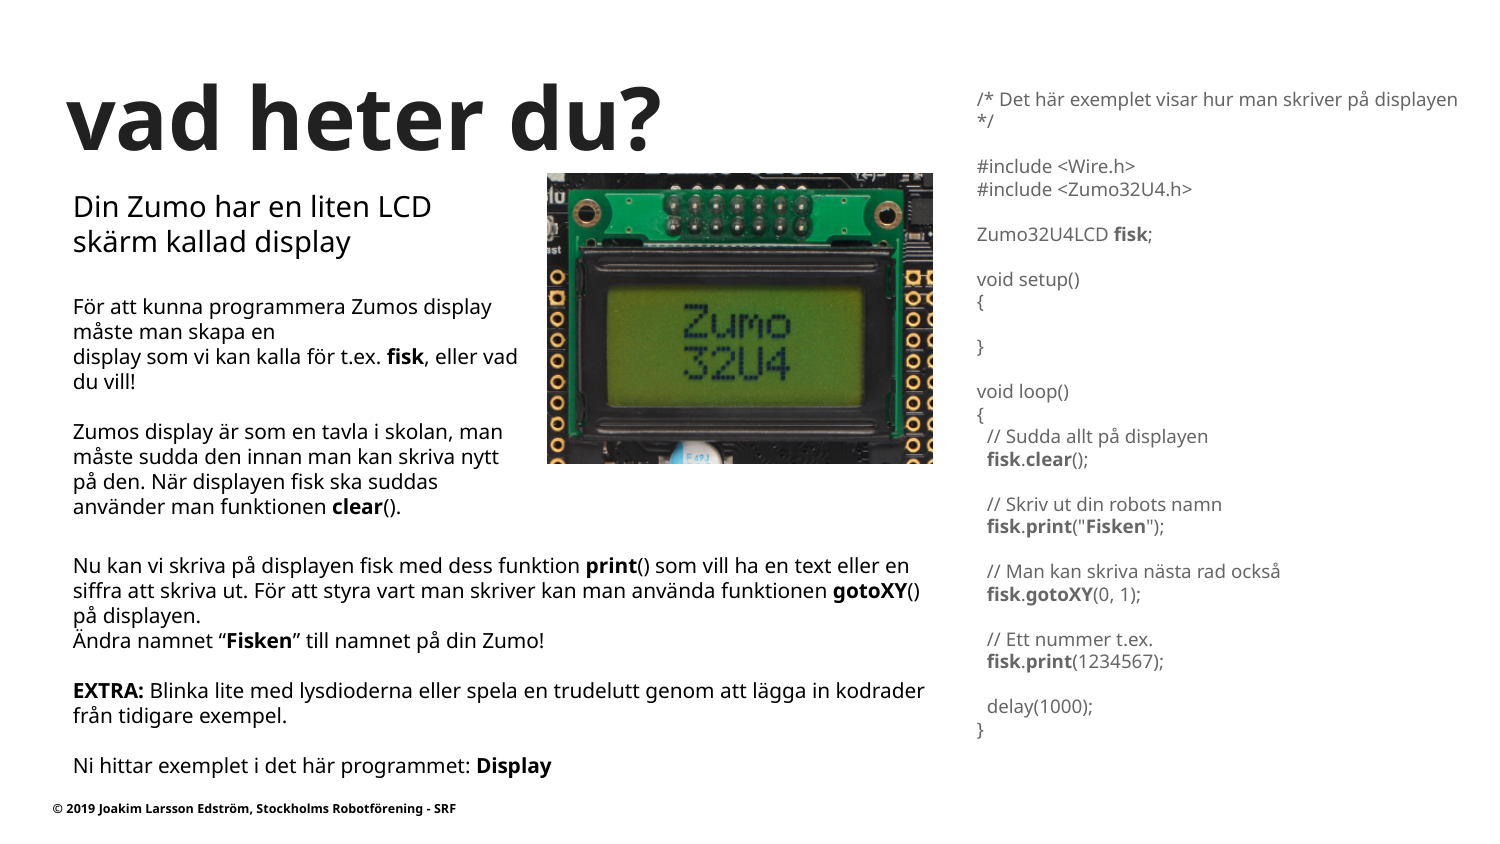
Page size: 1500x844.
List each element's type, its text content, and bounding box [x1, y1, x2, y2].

list /* Det här exemplet visar hur man skriver på displayen */ #include <Wire.h> #include <Zumo32U4.h> Zumo32U4LCD fisk; void setup() { } void loop() { // Sudda allt på displayen fisk.clear(); // Skriv ut din robots namn fisk.print("Fisken"); // Man kan skriva nästa rad också fisk.gotoXY(0, 1); // Ett nummer t.ex. fisk.print(1234567); delay(1000); } [961, 72, 1480, 772]
title vad heter du? [51, 48, 1449, 180]
text_box © 2019 Joakim Larsson Edström, Stockholms Robotförening - SRF [37, 786, 604, 819]
text_box Nu kan vi skriva på displayen fisk med dess funktion print() som vill ha en text eller en siffra att skriva ut. För att styra vart man skriver kan man använda funktionen gotoXY() på displayen. Ändra namnet “Fisken” till namnet på din Zumo! EXTRA: Blinka lite med lysdioderna eller spela en trudelutt genom att lägga in kodrader från tidigare exempel. Ni hittar exemplet i det här programmet: Display [57, 537, 950, 724]
picture [547, 173, 933, 464]
text_box Din Zumo har en liten LCD skärm kallad display För att kunna programmera Zumos display måste man skapa en display som vi kan kalla för t.ex. fisk, eller vad du vill! Zumos display är som en tavla i skolan, man måste sudda den innan man kan skriva nytt på den. När displayen fisk ska suddas använder man funktionen clear(). [57, 180, 536, 537]
